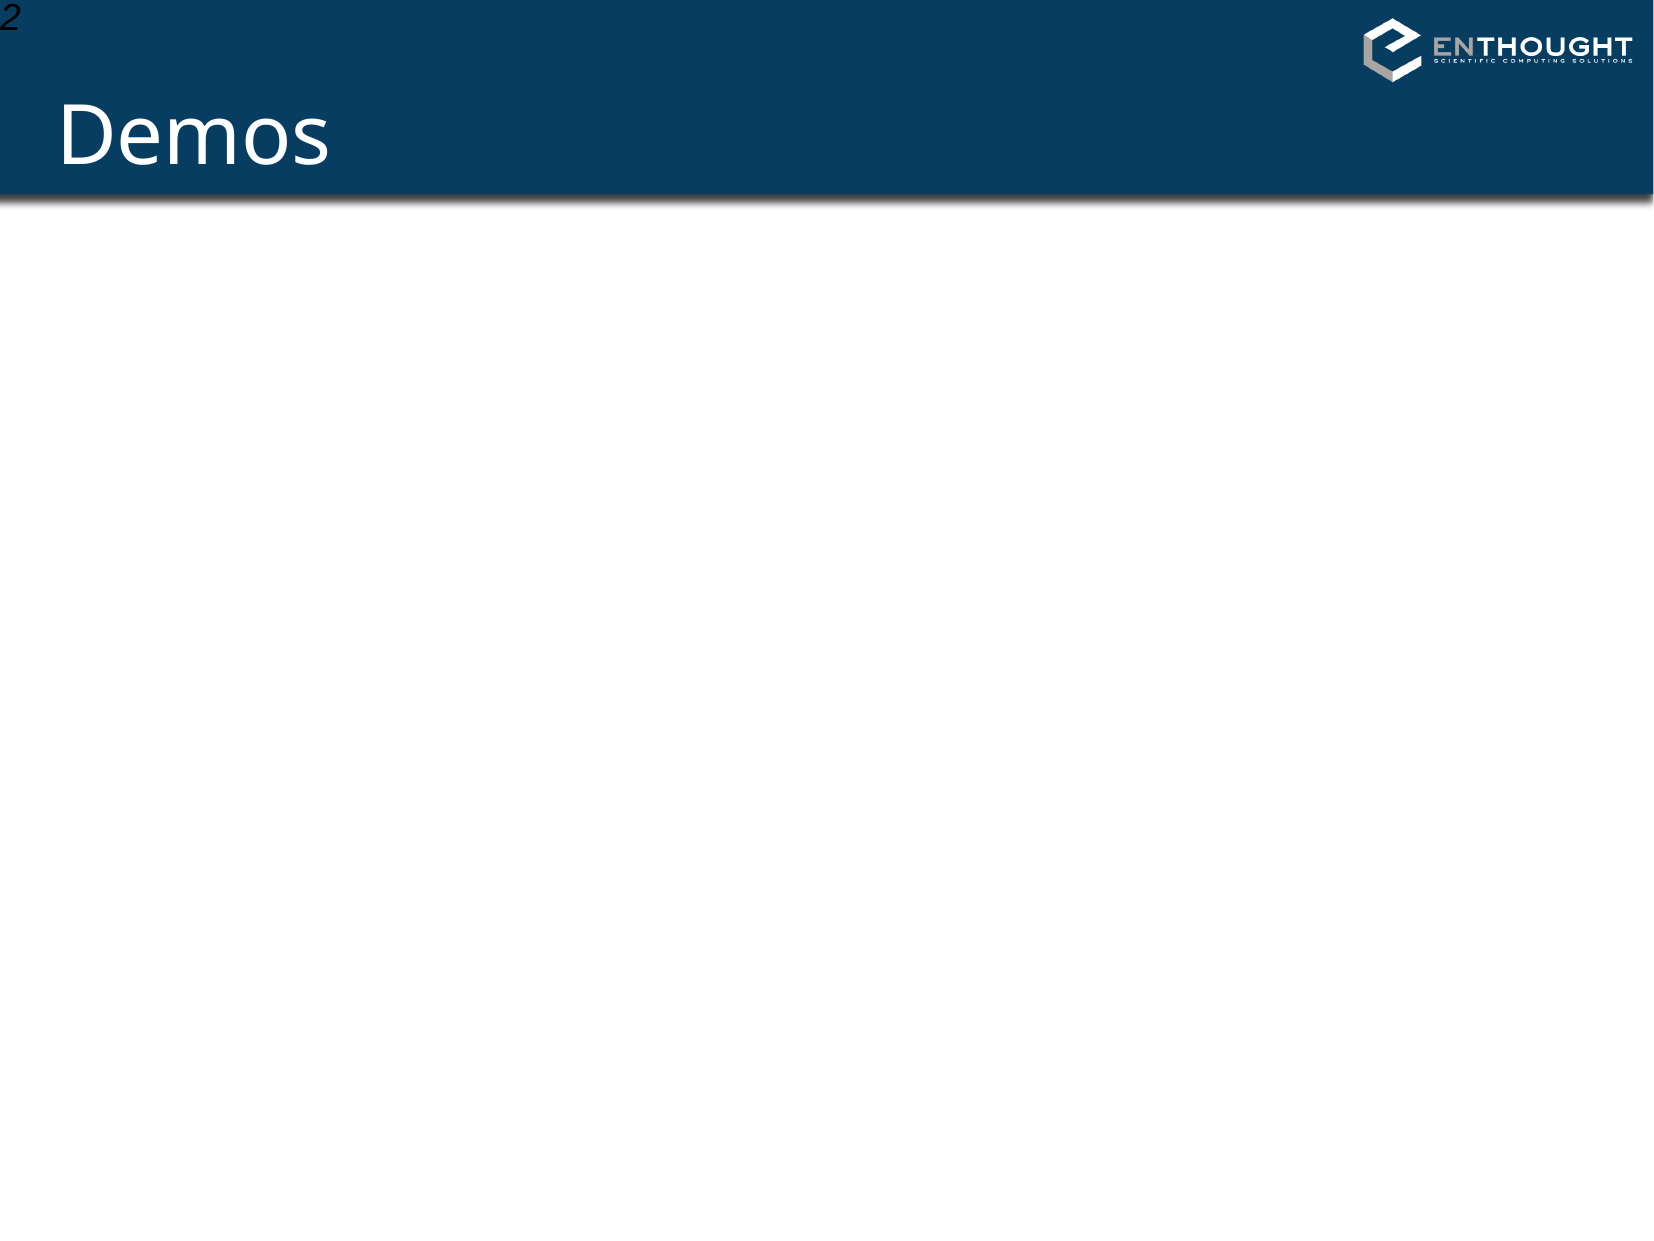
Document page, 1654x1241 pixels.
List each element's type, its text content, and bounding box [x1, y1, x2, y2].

title Demos [41, 27, 1447, 235]
picture [0, 0, 1654, 217]
